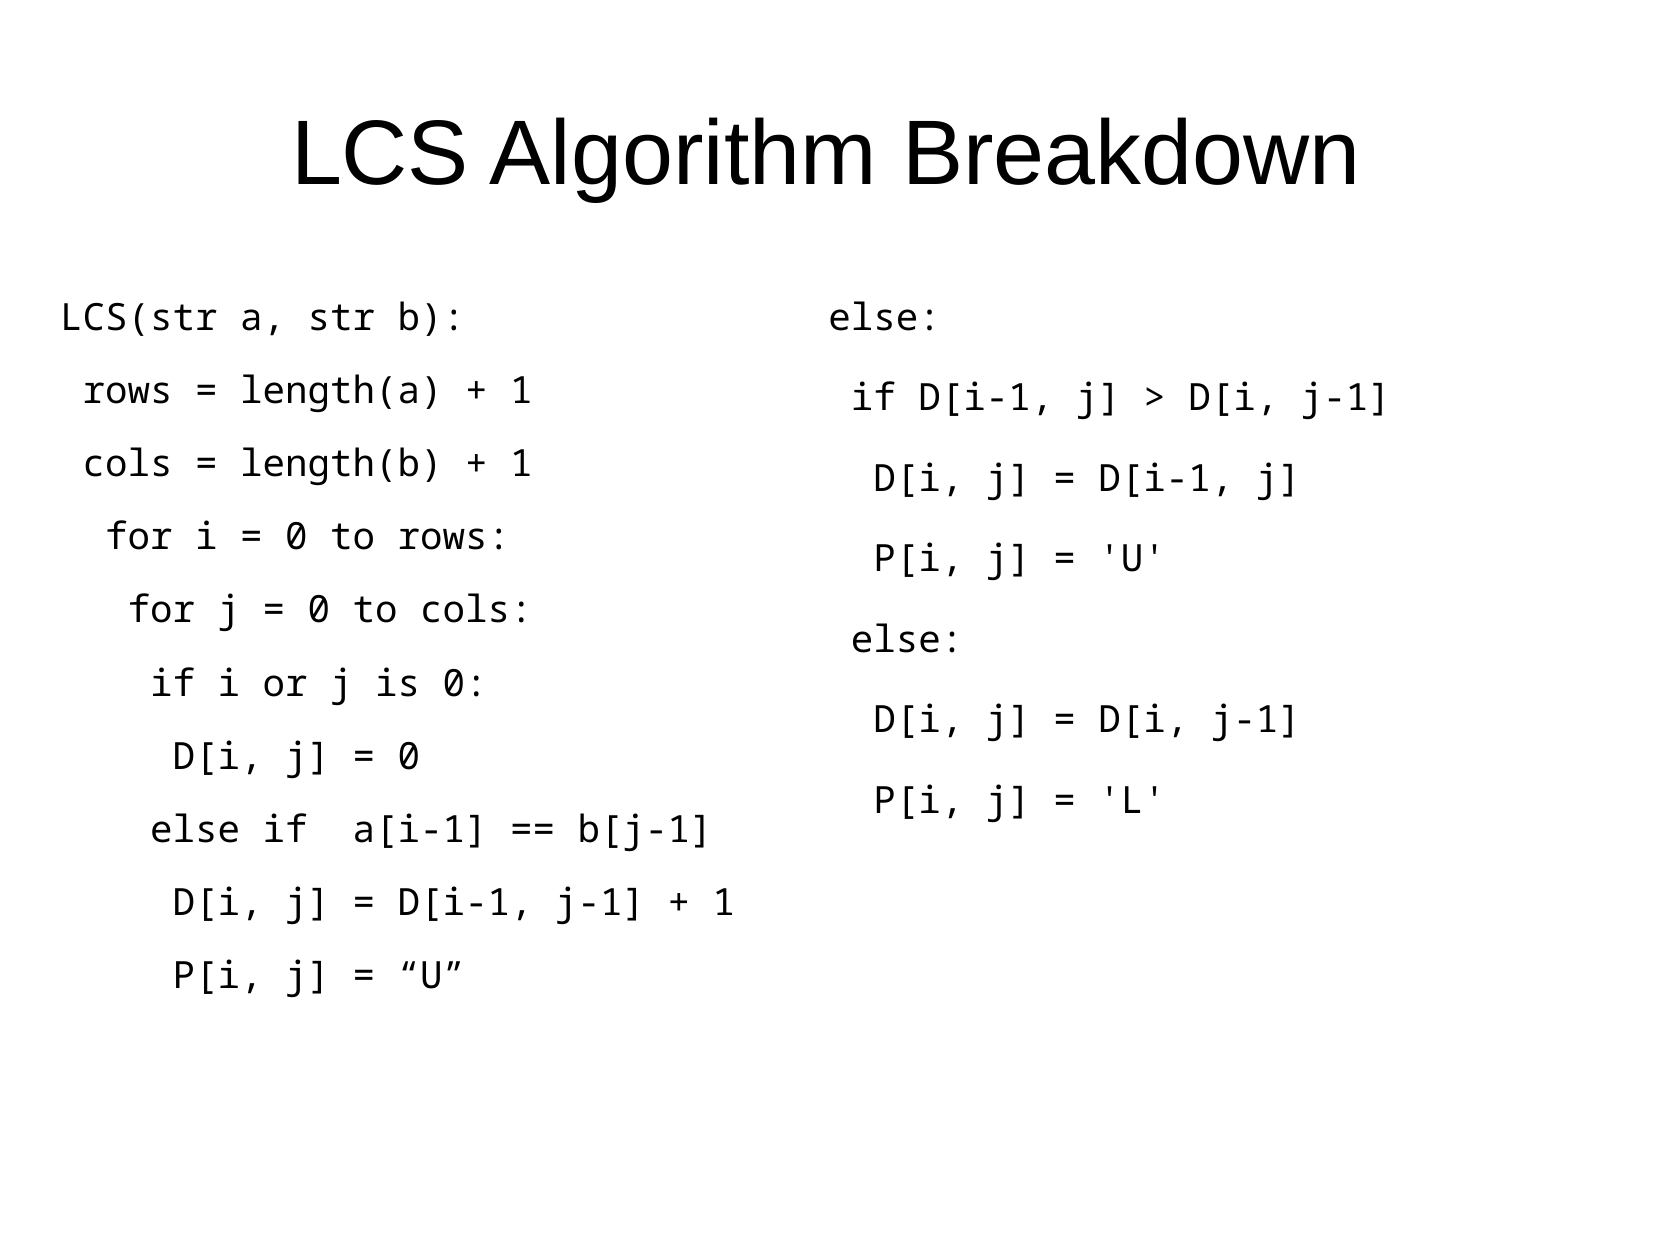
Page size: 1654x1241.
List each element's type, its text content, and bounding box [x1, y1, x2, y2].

list LCS(str a, str b): rows = length(a) + 1 cols = length(b) + 1 for i = 0 to rows: for j = 0 to cols: if i or j is 0: D[i, j] = 0 else if a[i-1] == b[j-1] D[i, j] = D[i-1, j-1] + 1 P[i, j] = “U” [60, 290, 793, 1010]
title LCS Algorithm Breakdown [82, 49, 1571, 257]
list else: if D[i-1, j] > D[i, j-1] D[i, j] = D[i-1, j] P[i, j] = 'U' else: D[i, j] = D[i, j-1] P[i, j] = 'L' [828, 290, 1539, 1010]
